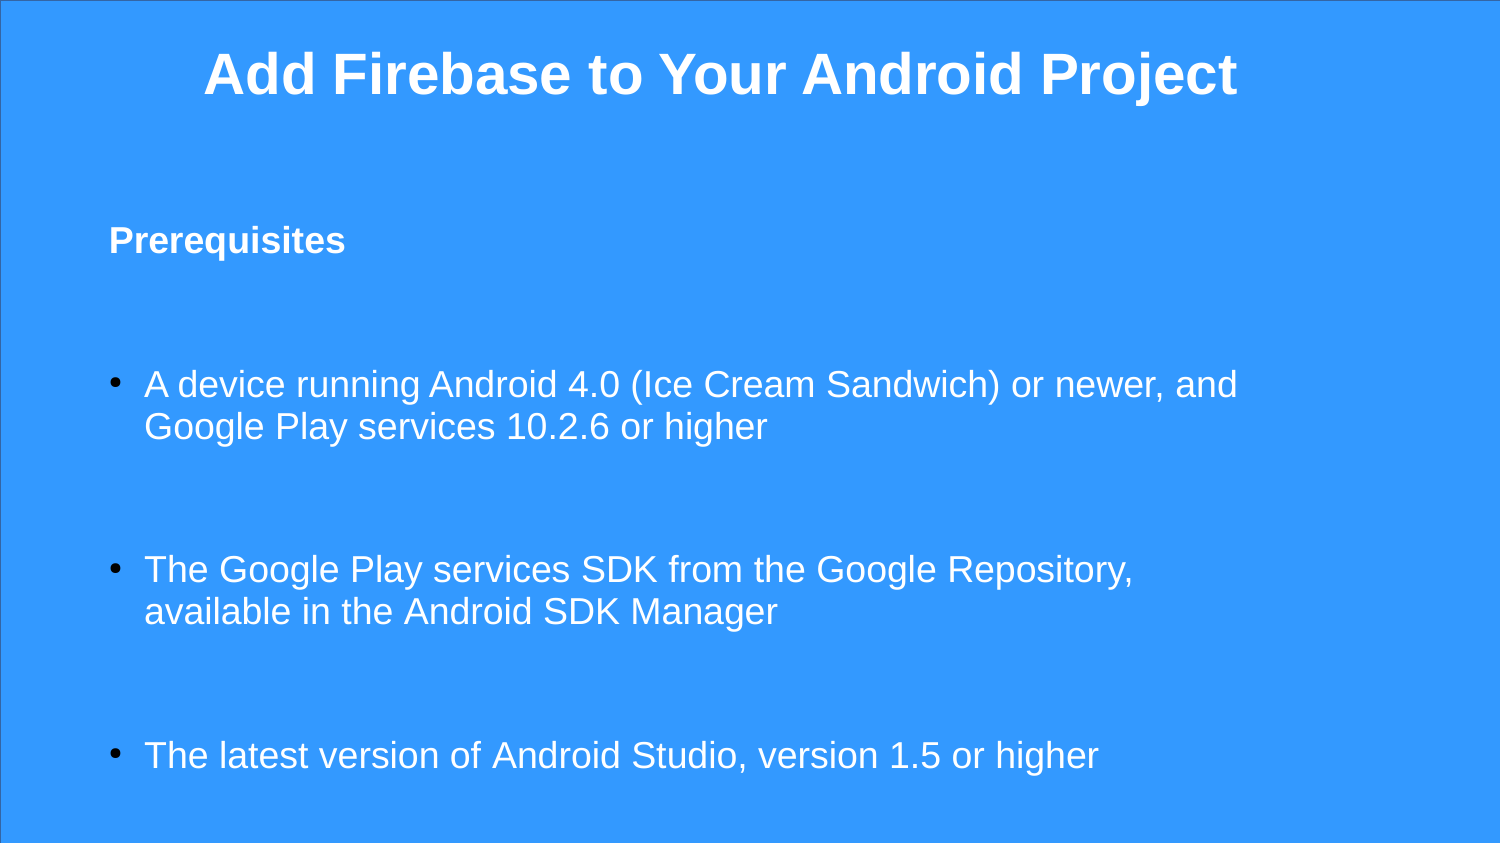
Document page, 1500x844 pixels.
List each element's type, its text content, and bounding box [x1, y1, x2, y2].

text_box [0, 0, 1500, 843]
text_box Prerequisites A device running Android 4.0 (Ice Cream Sandwich) or newer, and Google Play services 10.2.6 or higher The Google Play services SDK from the Google Repository, available in the Android SDK Manager The latest version of Android Studio, version 1.5 or higher [94, 212, 1265, 843]
text_box Add Firebase to Your Android Project [188, 34, 1319, 259]
